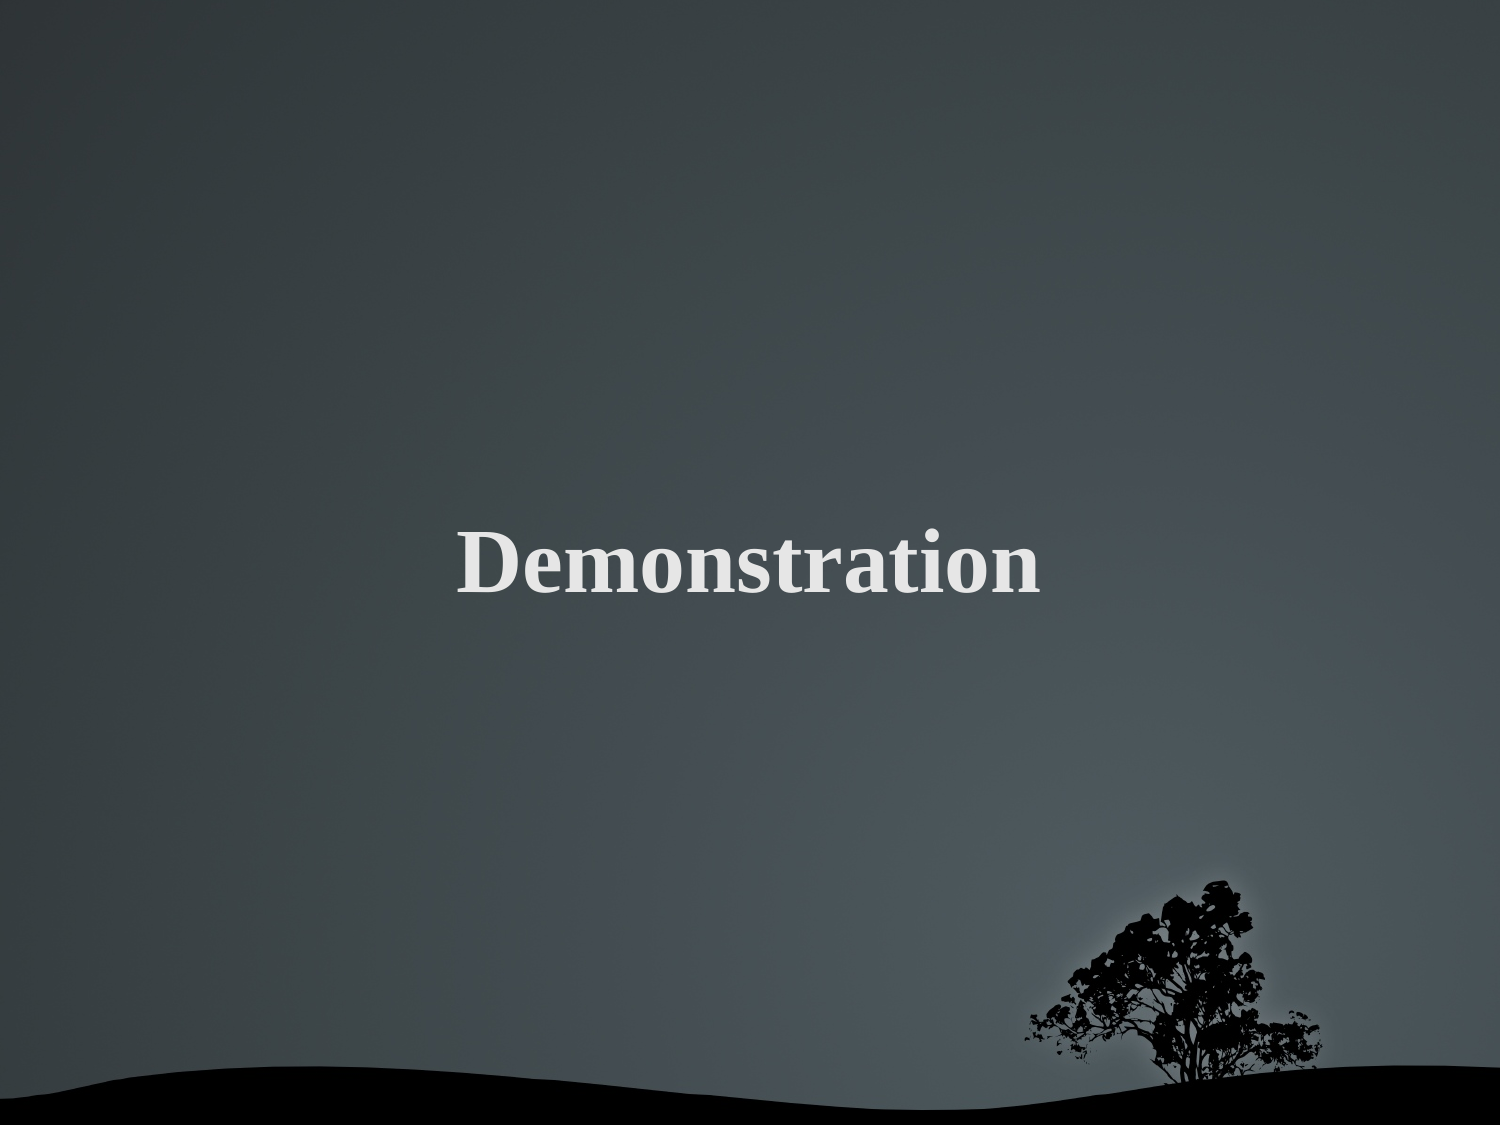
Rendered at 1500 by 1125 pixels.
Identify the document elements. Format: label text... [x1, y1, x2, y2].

picture [0, 0, 1500, 1125]
title Demonstration [112, 445, 1387, 681]
